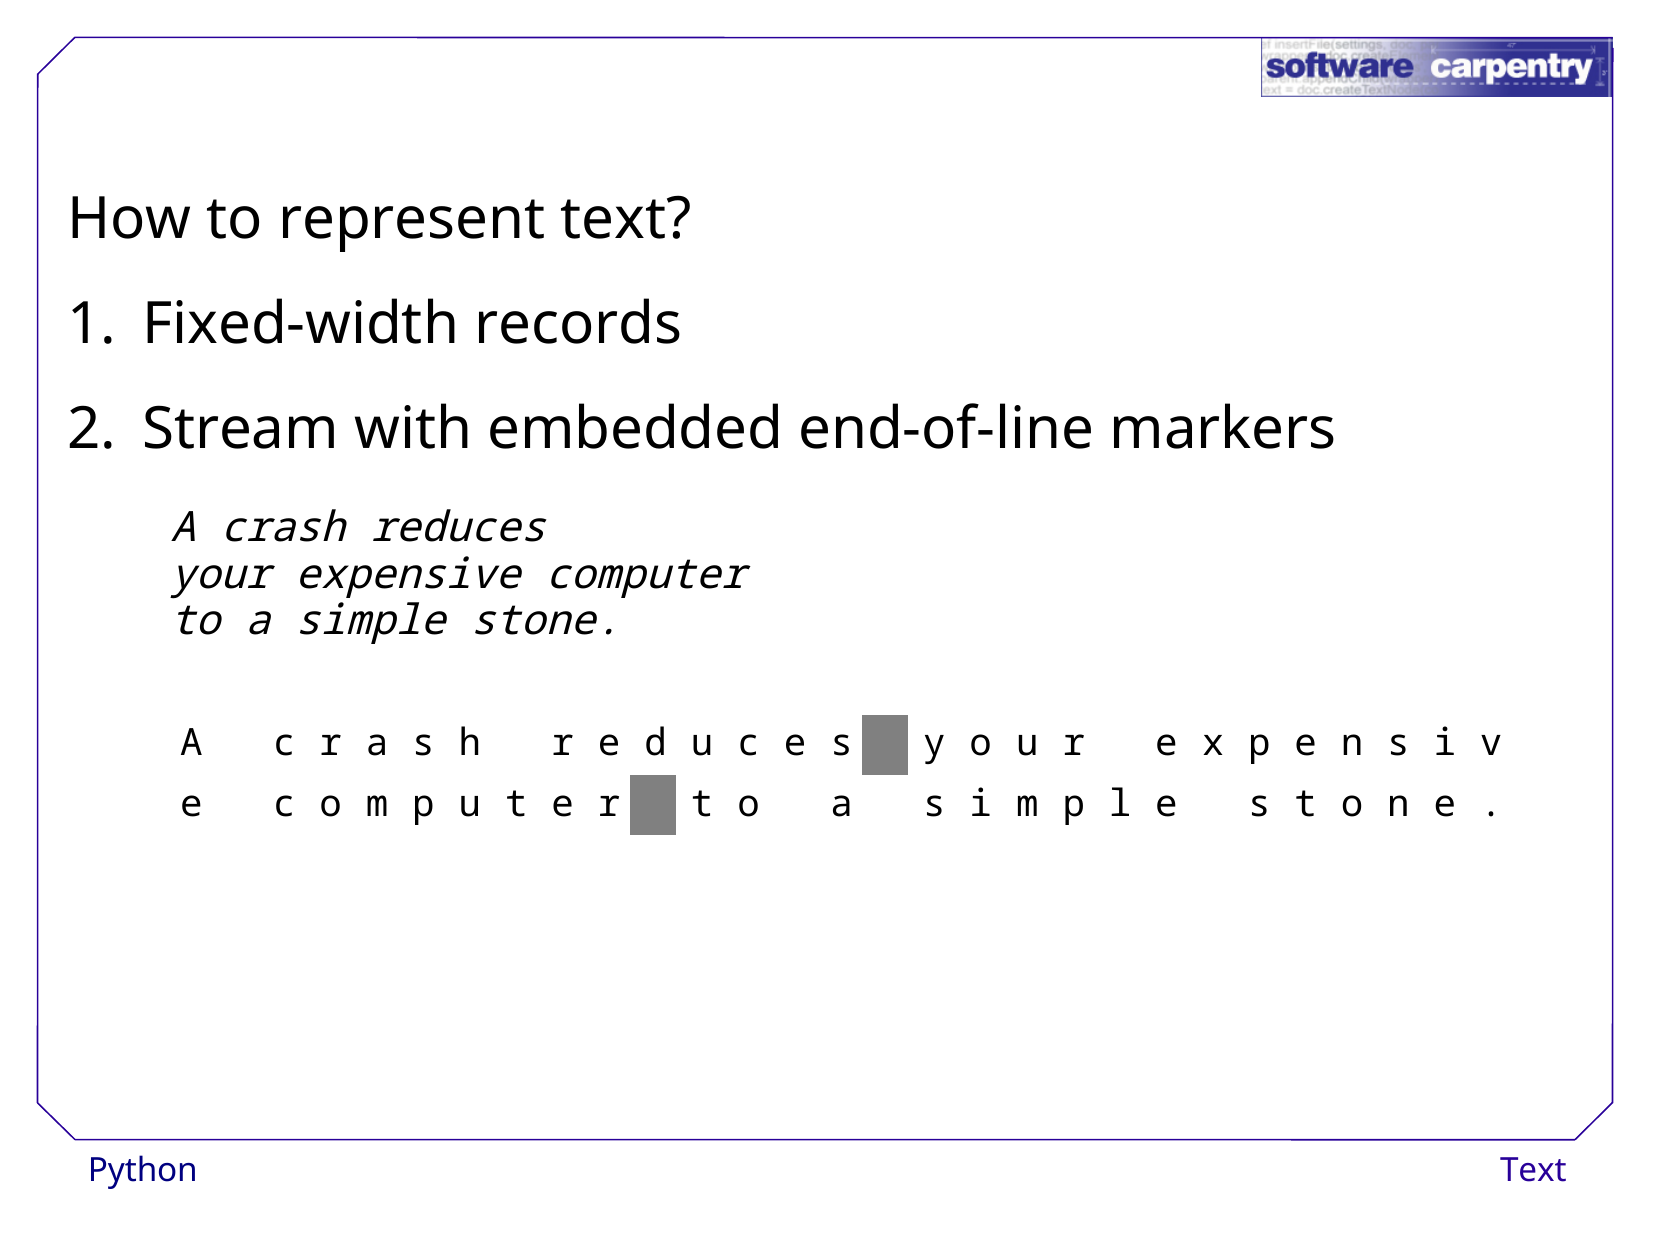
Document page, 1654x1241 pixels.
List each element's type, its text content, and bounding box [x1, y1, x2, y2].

table_header c [258, 715, 305, 775]
table_cell p [397, 775, 444, 835]
table_cell e [537, 775, 583, 835]
table_cell p [1048, 775, 1094, 835]
table_header [1094, 715, 1140, 775]
table_header n [1326, 715, 1372, 775]
text_box A crash reduces your expensive computer to a simple stone. [155, 497, 676, 658]
table_header r [537, 715, 583, 775]
table_header x [1187, 715, 1233, 775]
table_cell [212, 775, 258, 835]
table_cell m [1001, 775, 1048, 835]
table_cell [769, 775, 816, 835]
table_cell m [351, 775, 397, 835]
table_header y [908, 715, 955, 775]
table_cell s [908, 775, 955, 835]
table_cell i [955, 775, 1001, 835]
table_header a [351, 715, 397, 775]
table_header e [583, 715, 630, 775]
table_cell o [723, 775, 769, 835]
table_cell t [676, 775, 723, 835]
table_header h [444, 715, 490, 775]
table_header e [1280, 715, 1326, 775]
table_header c [723, 715, 769, 775]
table_header u [1001, 715, 1048, 775]
table_cell [630, 775, 676, 835]
table_header o [955, 715, 1001, 775]
table_header e [1140, 715, 1187, 775]
table_cell u [444, 775, 490, 835]
table_cell t [490, 775, 537, 835]
table_header v [1465, 715, 1511, 775]
table_cell . [1465, 775, 1511, 835]
table_cell [1187, 775, 1233, 835]
table_cell t [1280, 775, 1326, 835]
table_cell o [1326, 775, 1372, 835]
table_cell n [1372, 775, 1419, 835]
table_header A [165, 715, 212, 775]
table_cell e [1140, 775, 1187, 835]
table_header e [769, 715, 816, 775]
table_header p [1233, 715, 1280, 775]
table_cell c [258, 775, 305, 835]
table_header s [816, 715, 862, 775]
table_cell a [816, 775, 862, 835]
table_cell l [1094, 775, 1140, 835]
table_header s [397, 715, 444, 775]
table_header [490, 715, 537, 775]
table_header d [630, 715, 676, 775]
text_box How to represent text? Fixed-width records 2. Stream with embedded end-of-line markers [52, 138, 1502, 469]
table_header r [1048, 715, 1094, 775]
table_cell e [165, 775, 212, 835]
table_cell r [583, 775, 630, 835]
table_header r [305, 715, 351, 775]
table_cell [862, 775, 908, 835]
table_cell o [305, 775, 351, 835]
table_header [212, 715, 258, 775]
table_header i [1419, 715, 1465, 775]
table_cell s [1233, 775, 1280, 835]
table_header [862, 715, 908, 775]
table_header u [676, 715, 723, 775]
table_header s [1372, 715, 1419, 775]
picture [1261, 39, 1613, 97]
table_cell e [1419, 775, 1465, 835]
